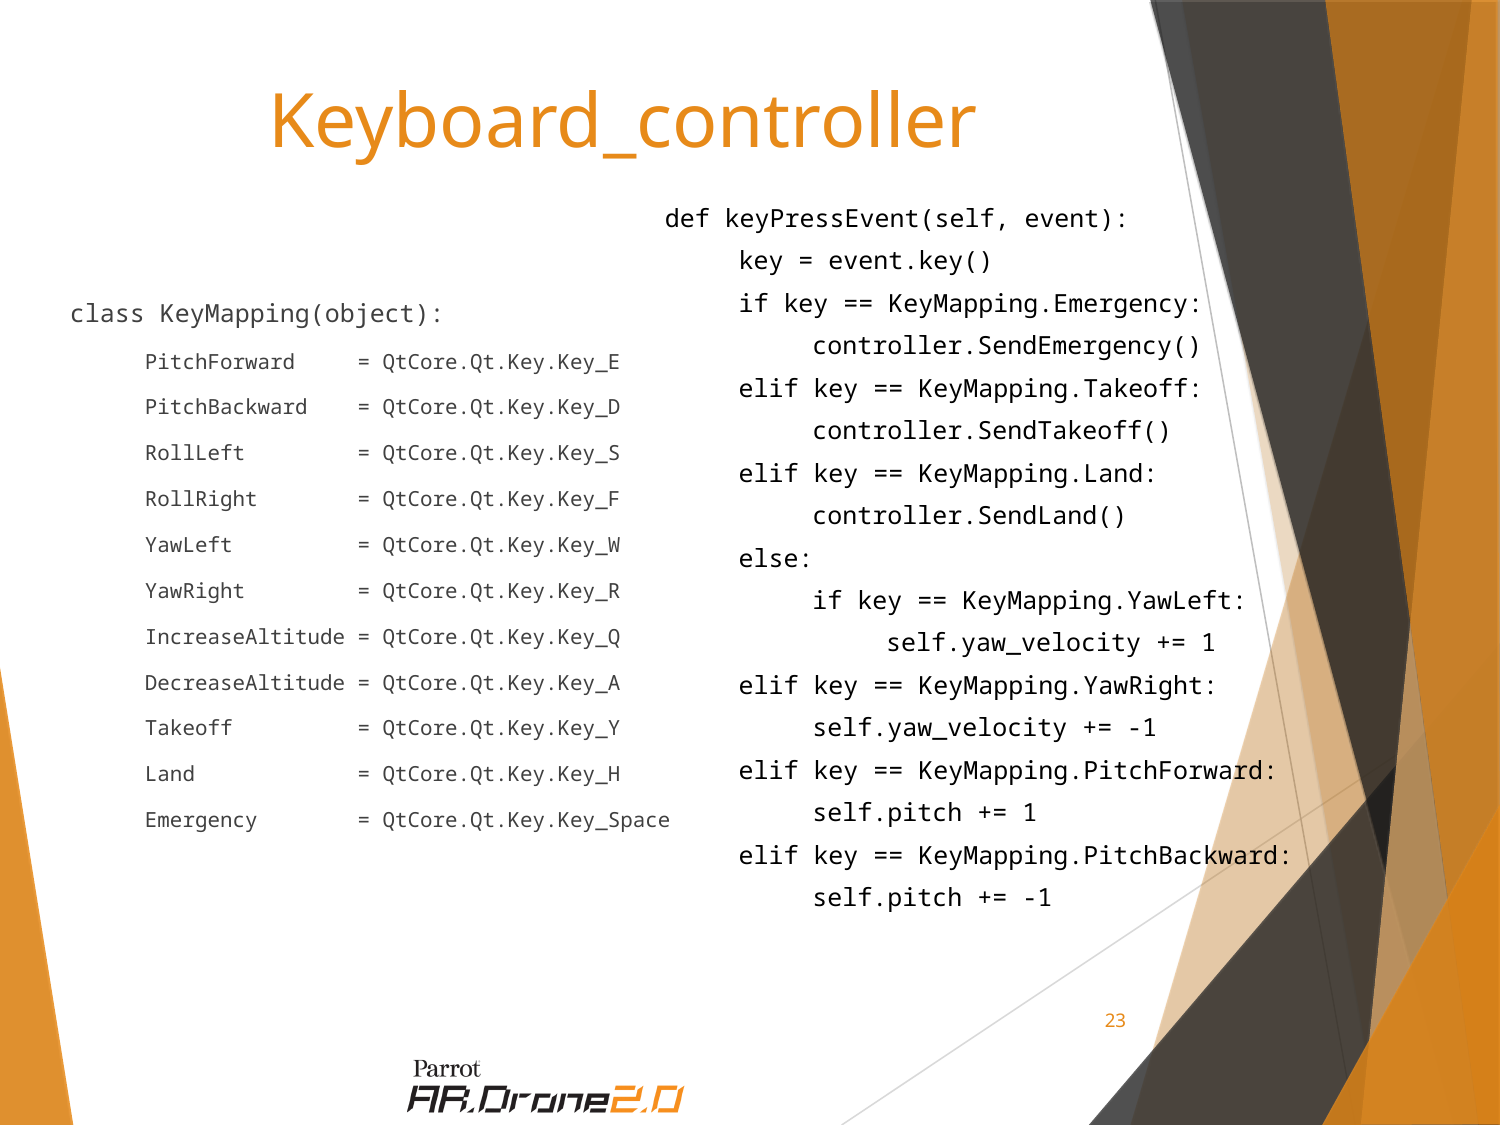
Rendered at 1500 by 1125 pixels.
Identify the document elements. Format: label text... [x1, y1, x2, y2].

title Keyboard_controller [102, 65, 1144, 282]
picture [394, 1051, 690, 1125]
list class KeyMapping(object): PitchForward = QtCore.Qt.Key.Key_E PitchBackward = QtCore.Qt.Key.Key_D RollLeft = QtCore.Qt.Key.Key_S RollRight = QtCore.Qt.Key.Key_F YawLeft = QtCore.Qt.Key.Key_W YawRight = QtCore.Qt.Key.Key_R IncreaseAltitude = QtCore.Qt.Key.Key_Q DecreaseAltitude = QtCore.Qt.Key.Key_A Takeoff = QtCore.Qt.Key.Key_Y Land = QtCore.Qt.Key.Key_H Emergency = QtCore.Qt.Key.Key_Space [54, 290, 1330, 1028]
text_box def keyPressEvent(self, event): key = event.key() if key == KeyMapping.Emergency: controller.SendEmergency() elif key == KeyMapping.Takeoff: controller.SendTakeoff() elif key == KeyMapping.Land: controller.SendLand() else: if key == KeyMapping.YawLeft: self.yaw_velocity += 1 elif key == KeyMapping.YawRight: self.yaw_velocity += -1 elif key == KeyMapping.PitchForward: self.pitch += 1 elif key == KeyMapping.PitchBackward: self.pitch += -1 [650, 195, 1500, 920]
slide_number <numéro> [1057, 991, 1142, 1051]
